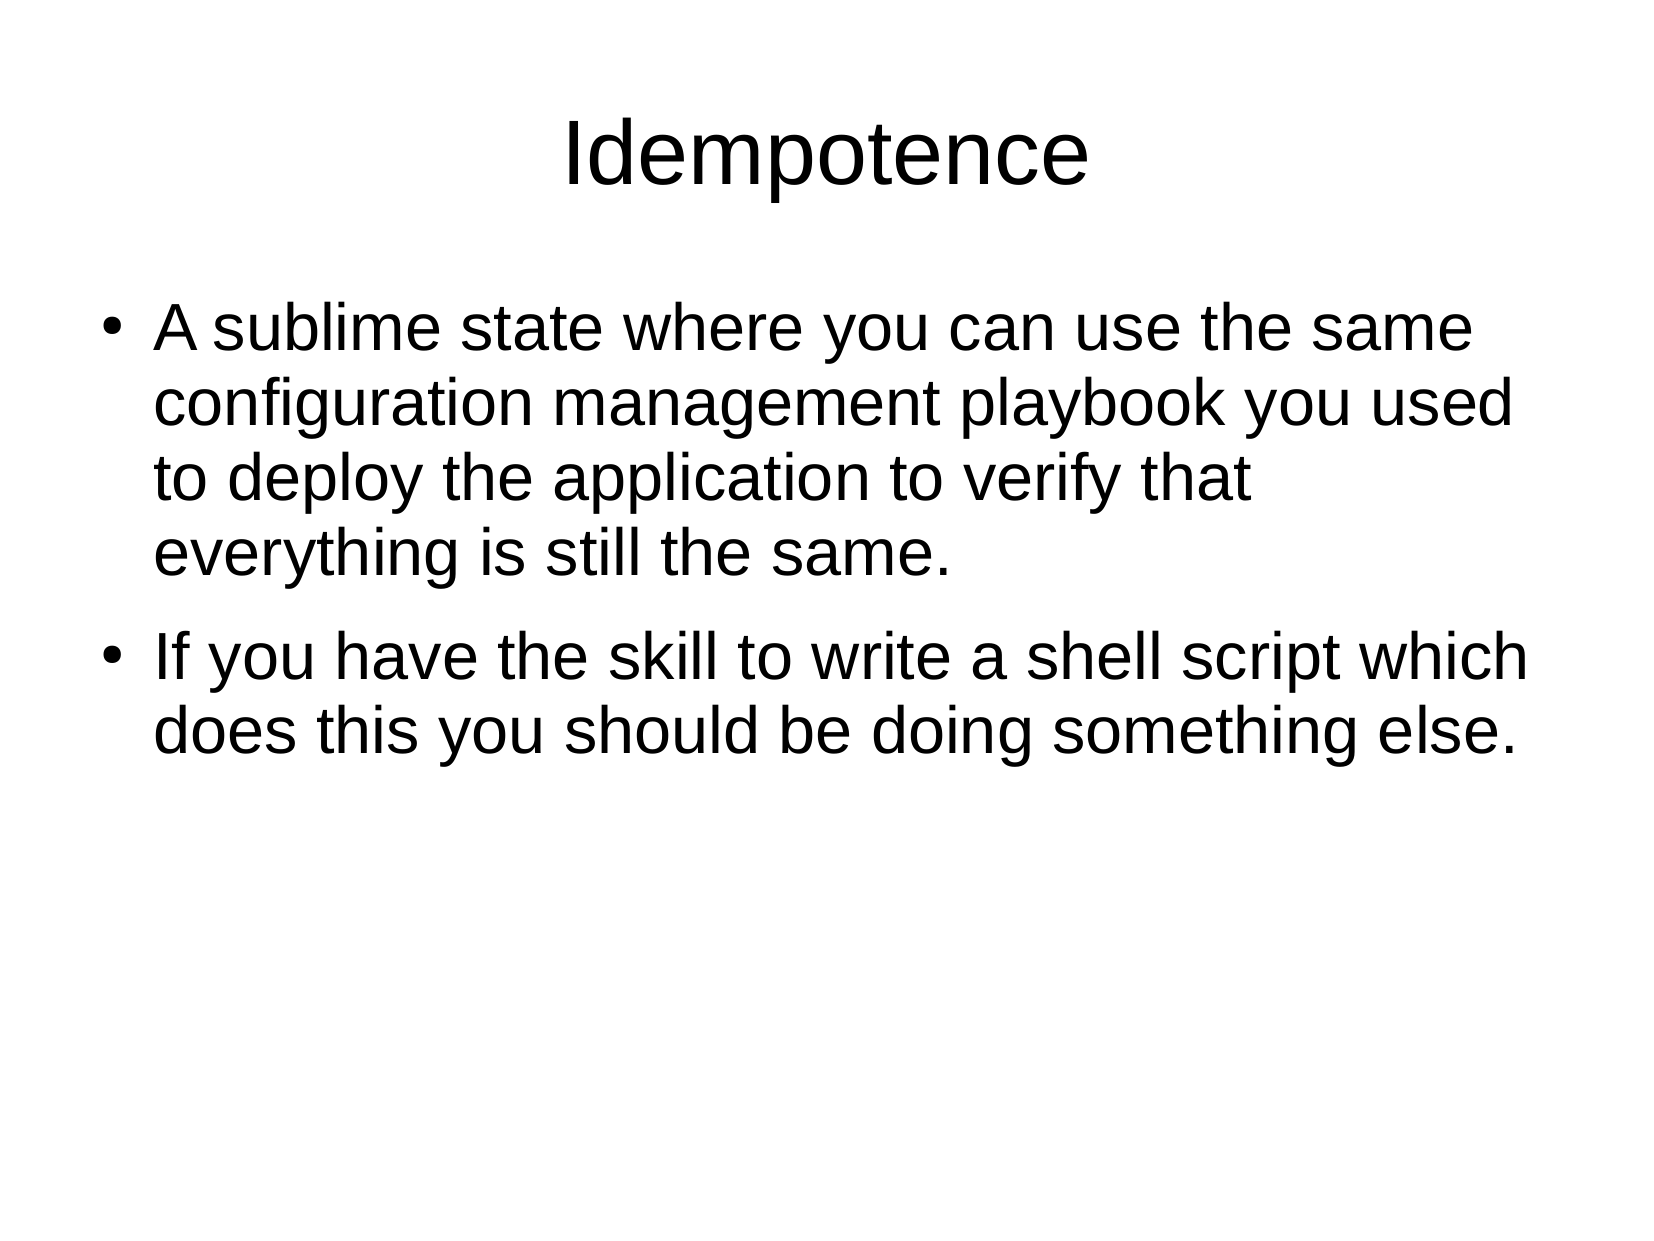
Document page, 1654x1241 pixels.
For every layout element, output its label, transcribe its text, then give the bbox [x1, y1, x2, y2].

title Idempotence [82, 49, 1571, 257]
list A sublime state where you can use the same configuration management playbook you used to deploy the application to verify that everything is still the same. If you have the skill to write a shell script which does this you should be doing something else. [82, 290, 1571, 1010]
